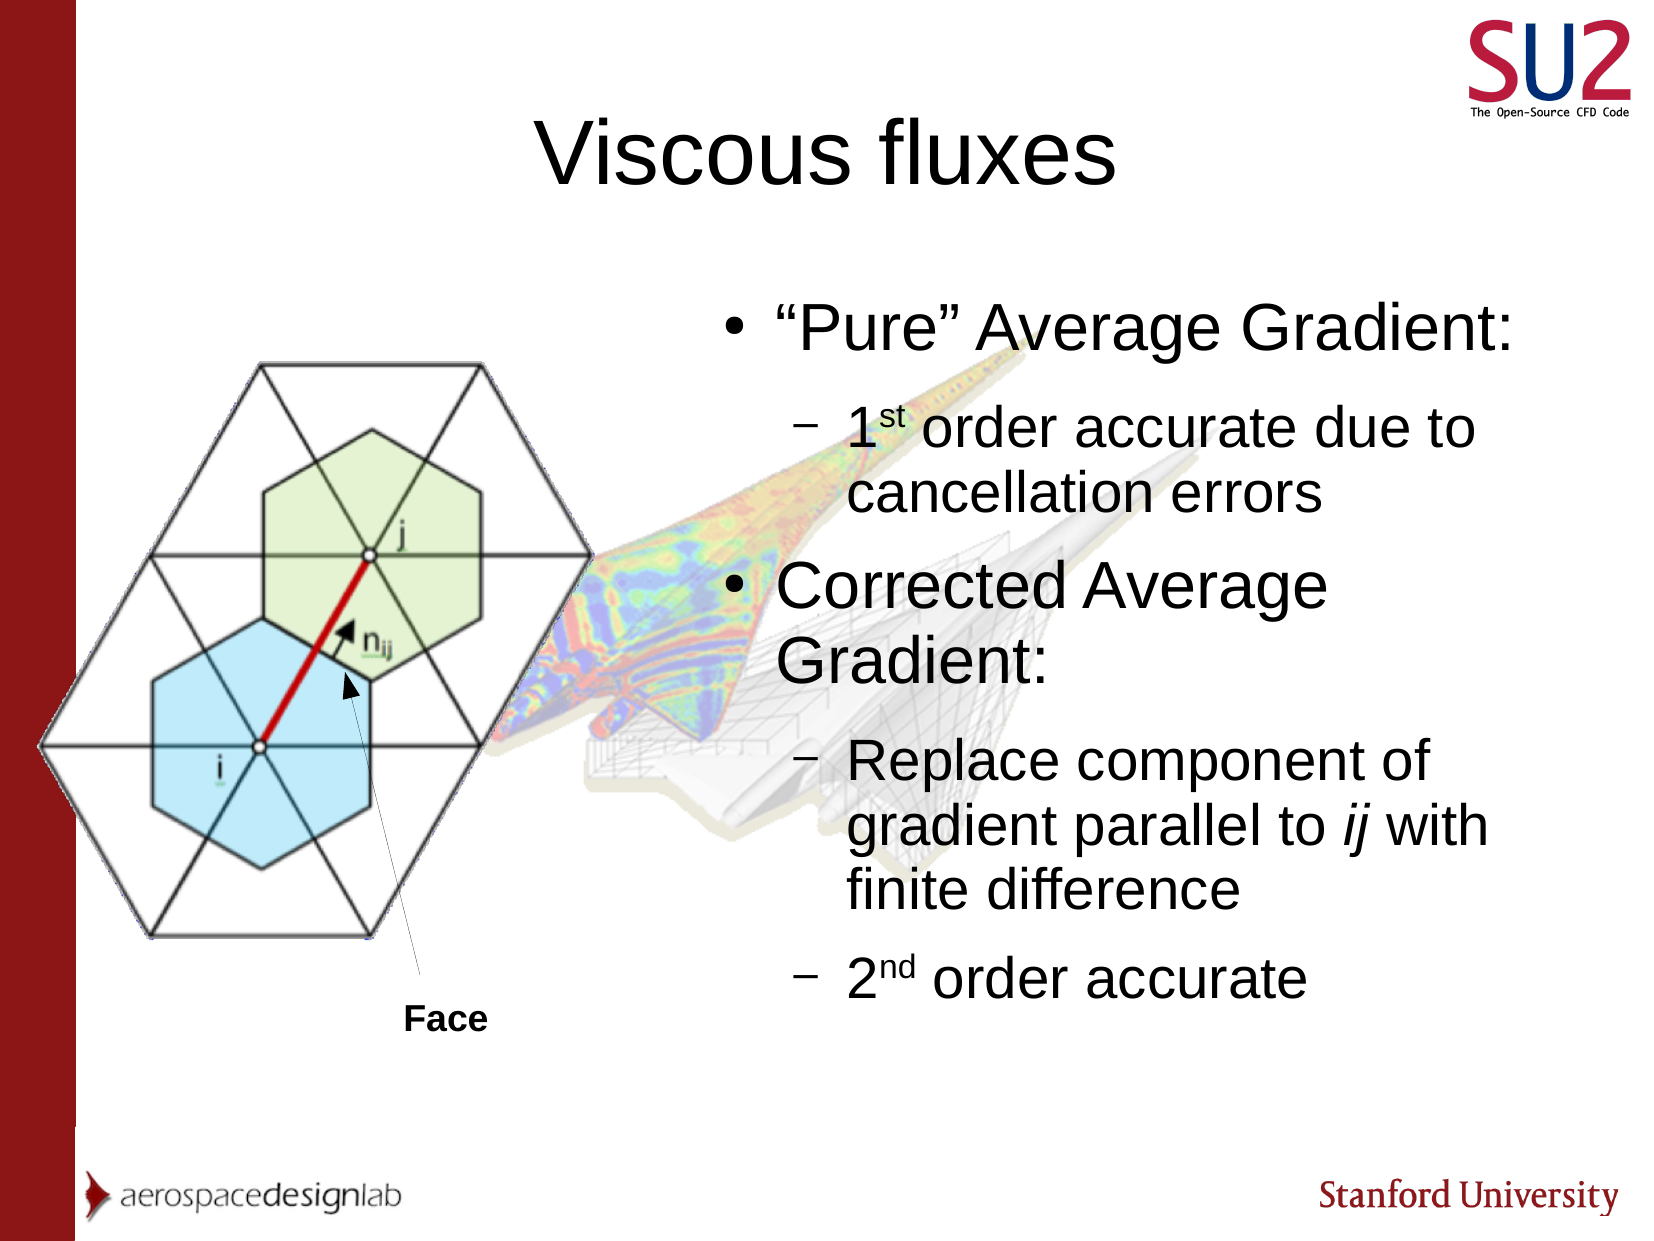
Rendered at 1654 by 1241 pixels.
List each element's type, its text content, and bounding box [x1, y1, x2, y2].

picture [0, 315, 653, 976]
list “Pure” Average Gradient: 1st order accurate due to cancellation errors Corrected Average Gradient: Replace component of gradient parallel to ij with finite difference 2nd order accurate [705, 290, 1571, 1109]
title Viscous fluxes [82, 49, 1571, 257]
text_box Face [388, 990, 511, 1047]
picture [1466, 17, 1635, 120]
picture [80, 1169, 406, 1224]
